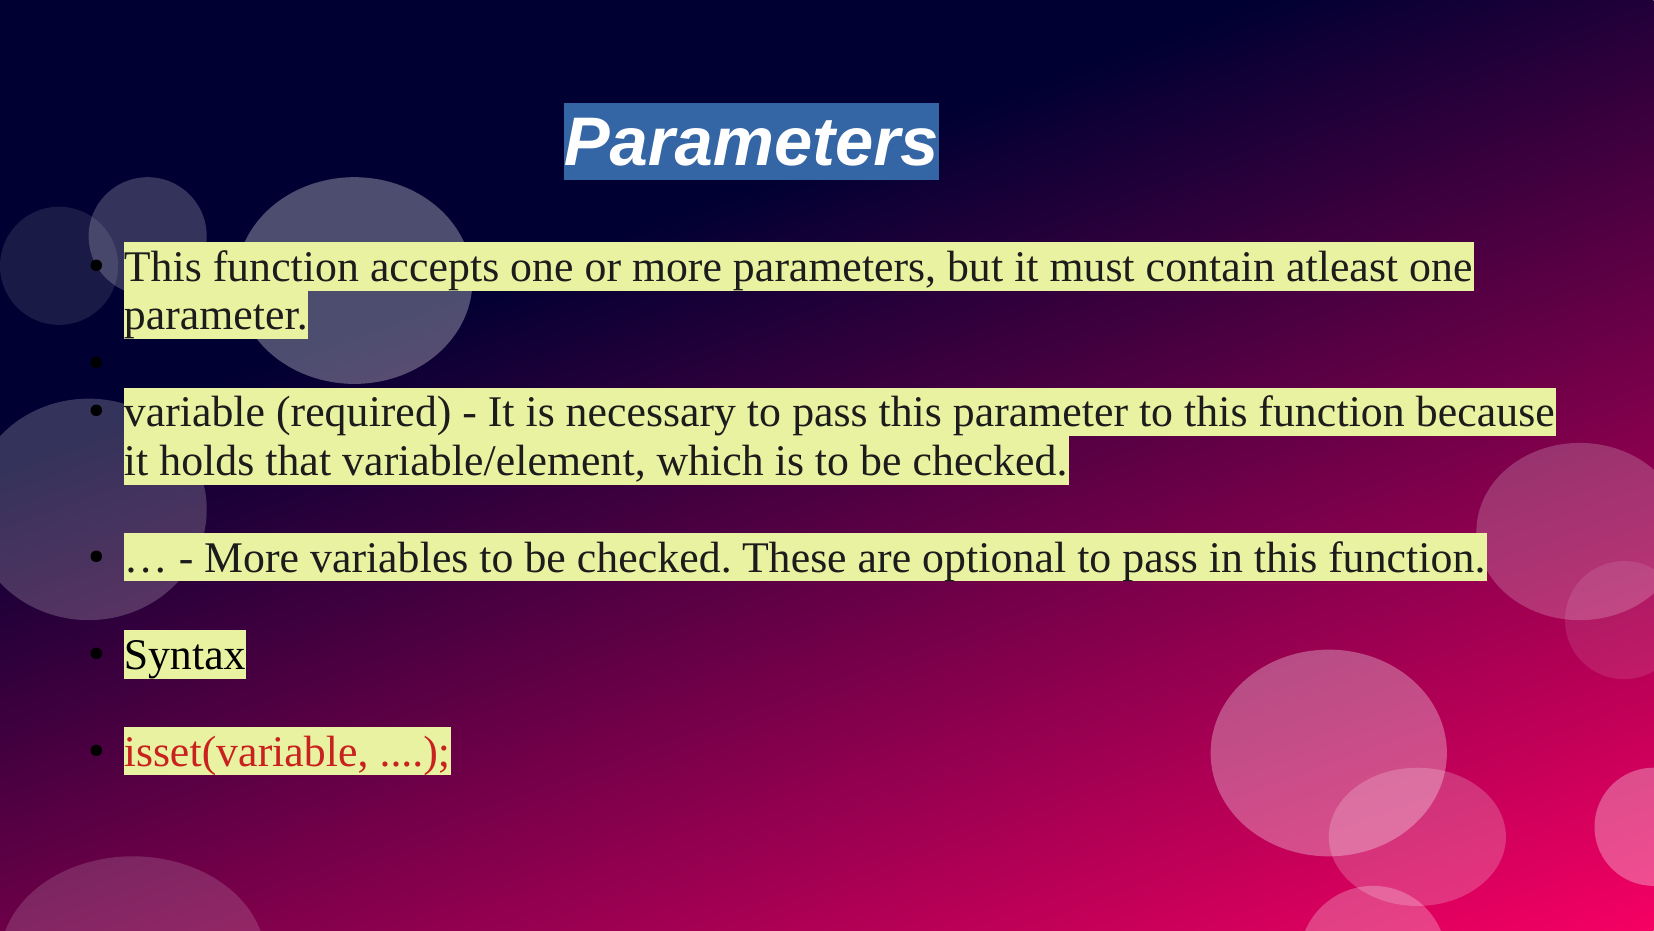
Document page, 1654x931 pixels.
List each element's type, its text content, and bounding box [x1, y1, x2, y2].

title Parameters [194, 76, 1654, 207]
subtitle This function accepts one or more parameters, but it must contain atleast one parameter. variable (required) - It is necessary to pass this parameter to this function because it holds that variable/element, which is to be checked. … - More variables to be checked. These are optional to pass in this function. Syntax isset(variable, ....); [88, 189, 1577, 931]
